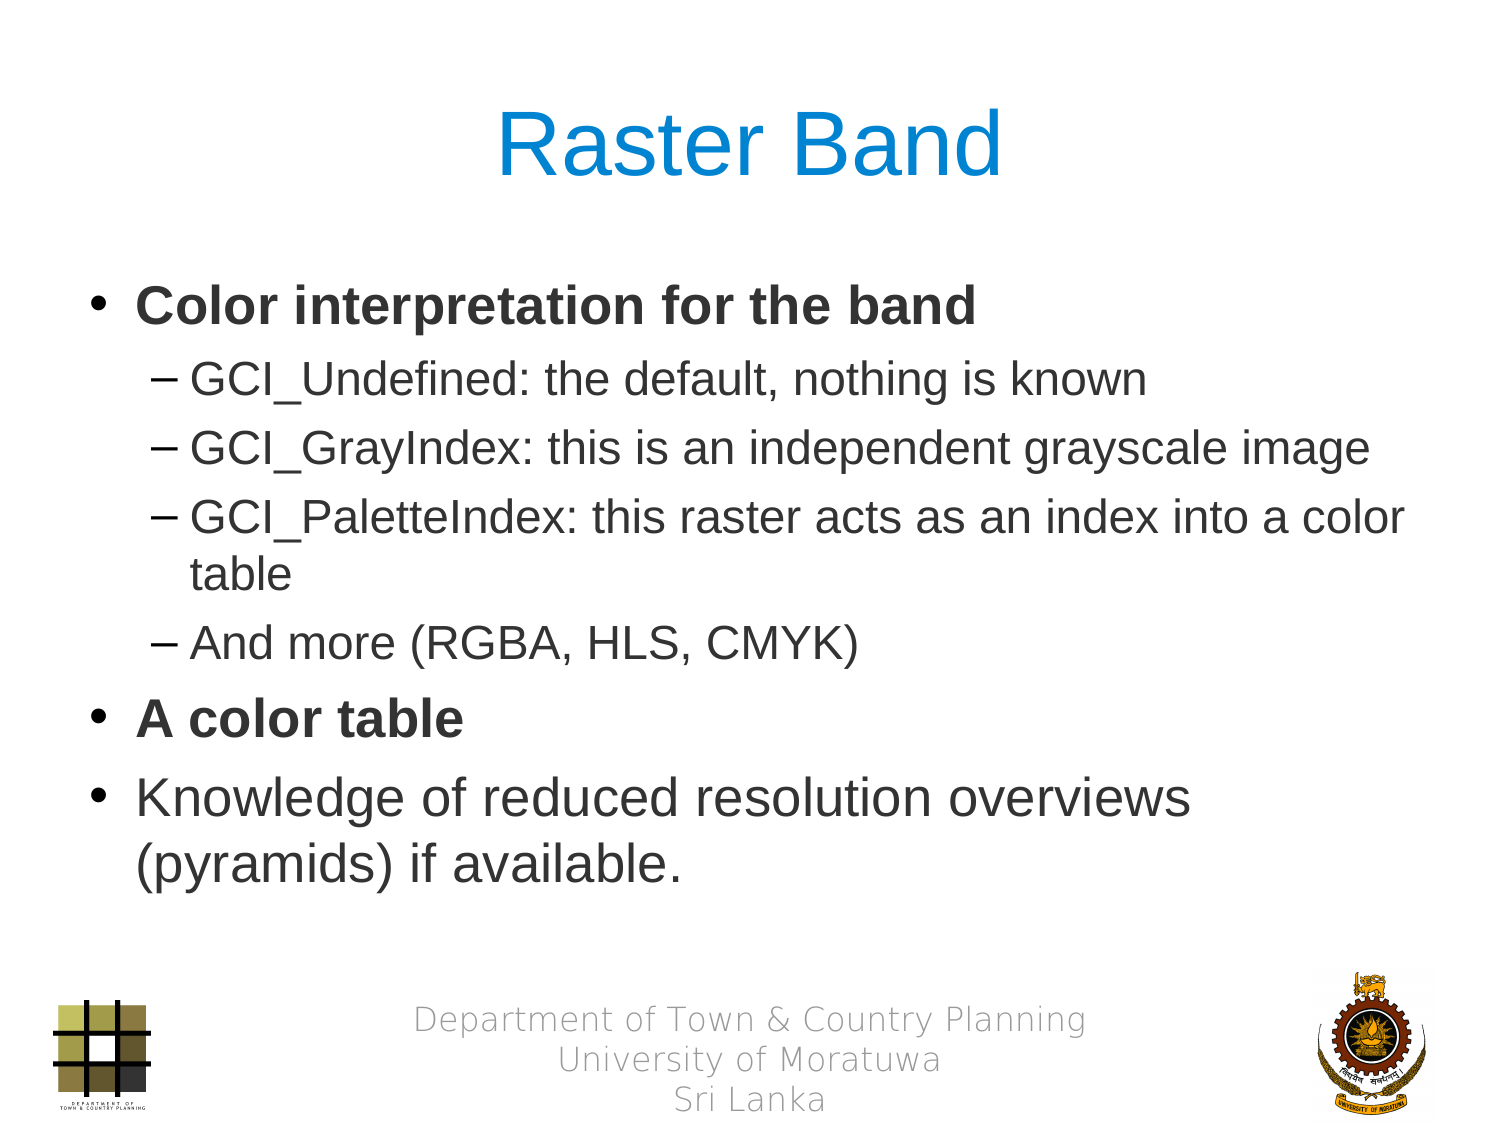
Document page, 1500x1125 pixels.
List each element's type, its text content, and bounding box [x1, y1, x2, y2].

list Color interpretation for the band GCI_Undefined: the default, nothing is known GCI_GrayIndex: this is an independent grayscale image GCI_PaletteIndex: this raster acts as an index into a color table And more (RGBA, HLS, CMYK) A color table Knowledge of reduced resolution overviews (pyramids) if available. [75, 262, 1426, 916]
picture [53, 1000, 151, 1110]
picture [1312, 966, 1435, 1125]
title Raster Band [75, 45, 1426, 233]
